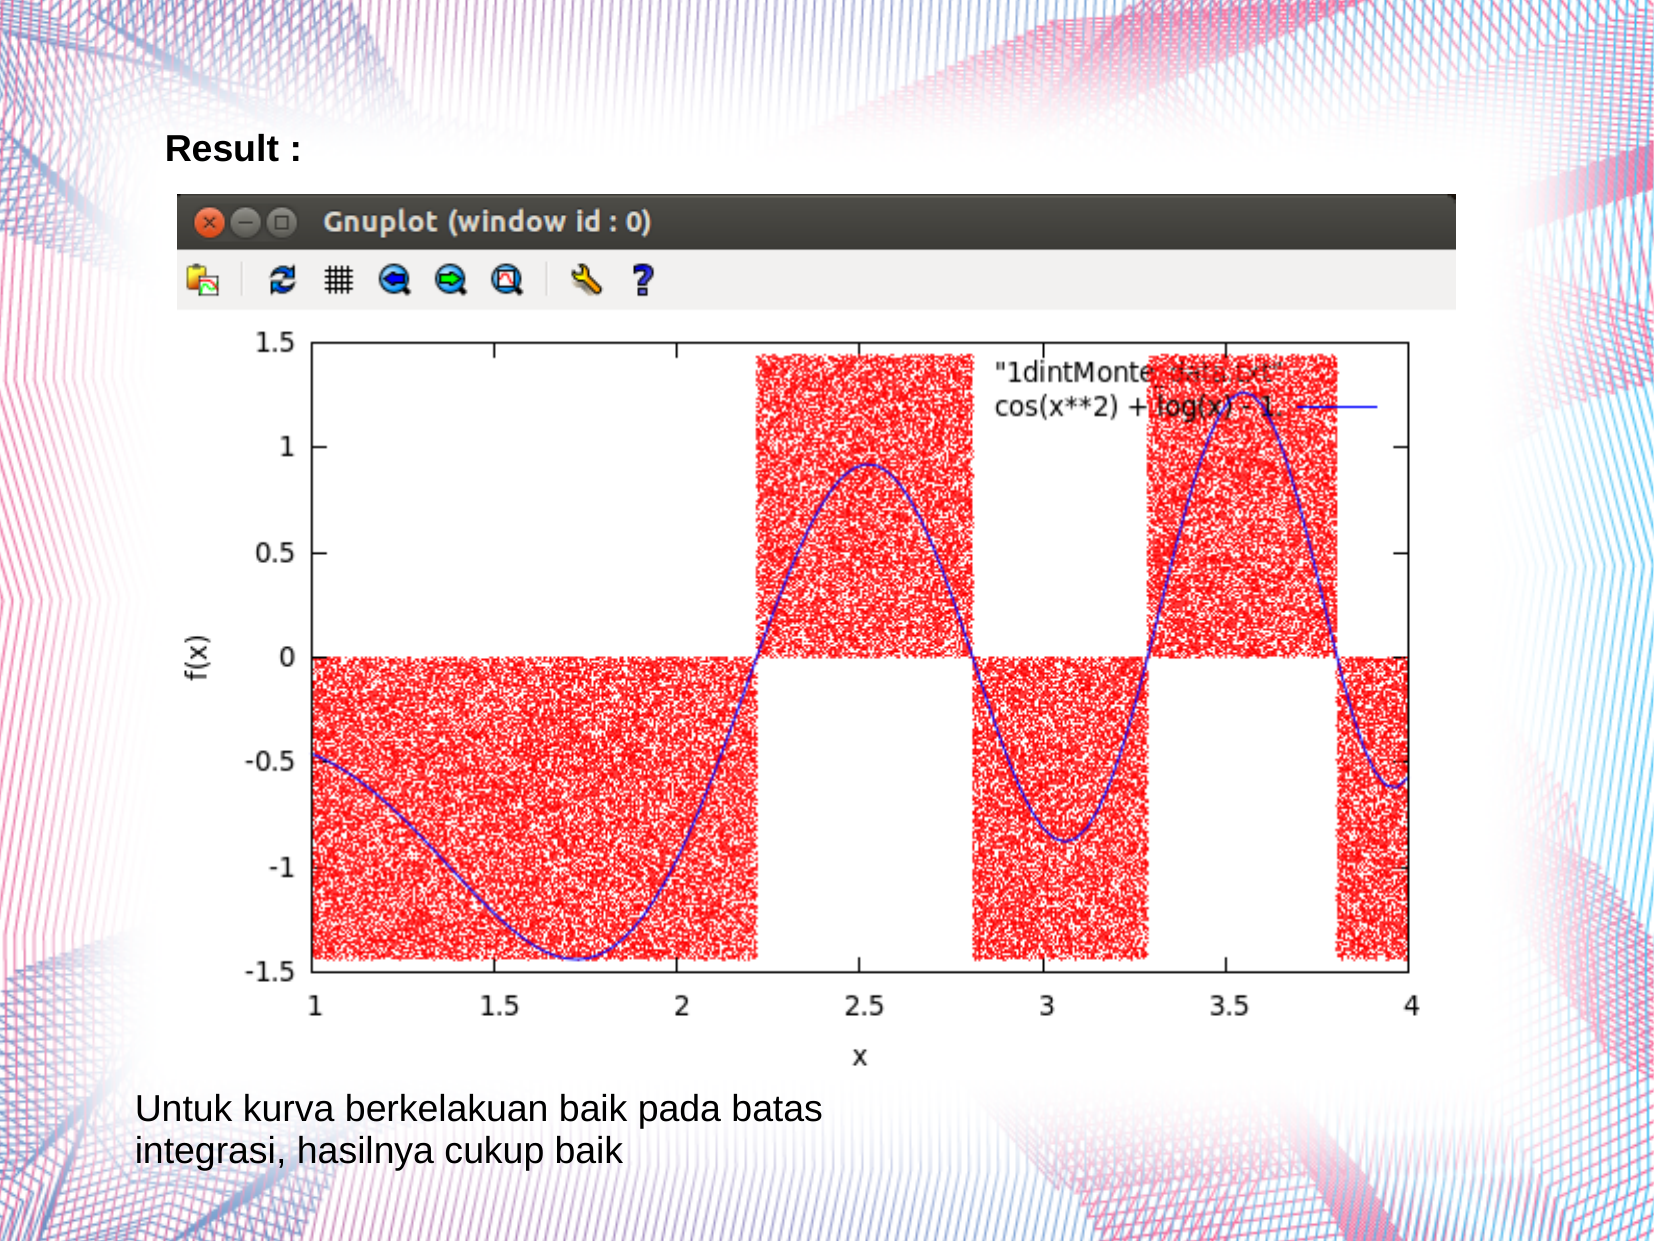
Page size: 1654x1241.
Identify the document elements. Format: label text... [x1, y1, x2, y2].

picture [0, 0, 1654, 1241]
text_box Result : [150, 120, 466, 177]
text_box Untuk kurva berkelakuan baik pada batas integrasi, hasilnya cukup baik [120, 1080, 931, 1179]
